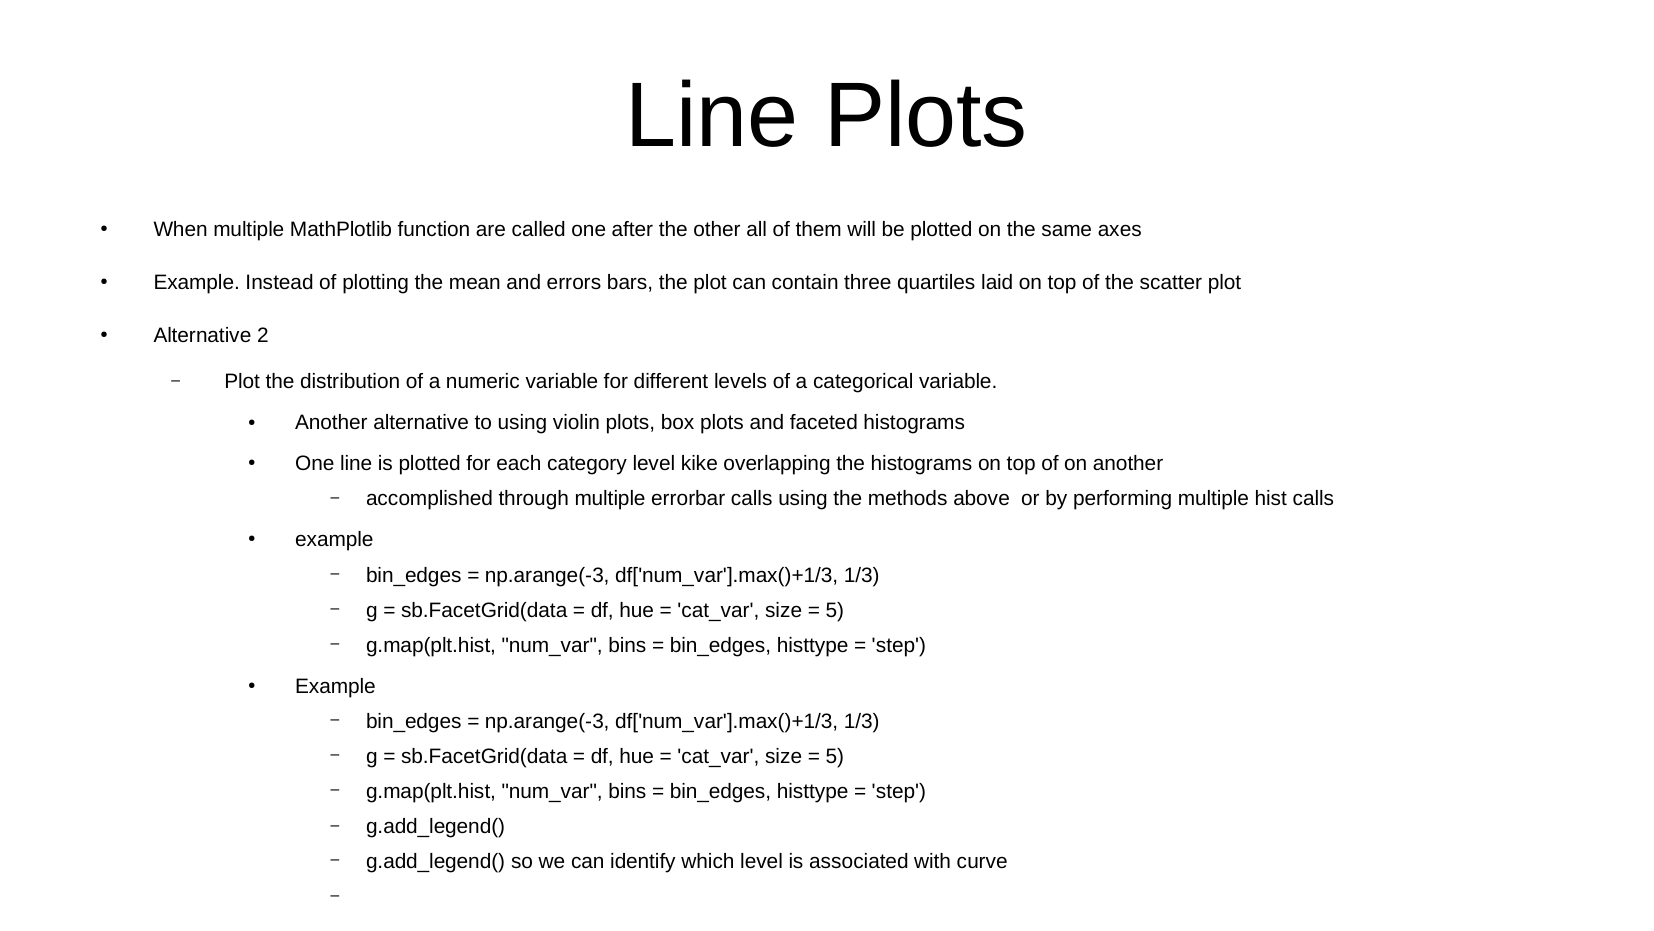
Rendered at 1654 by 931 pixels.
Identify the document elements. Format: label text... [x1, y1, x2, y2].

title Line Plots [82, 37, 1571, 193]
list When multiple MathPlotlib function are called one after the other all of them will be plotted on the same axes Example. Instead of plotting the mean and errors bars, the plot can contain three quartiles laid on top of the scatter plot Alternative 2 Plot the distribution of a numeric variable for different levels of a categorical variable. Another alternative to using violin plots, box plots and faceted histograms One line is plotted for each category level kike overlapping the histograms on top of on another accomplished through multiple errorbar calls using the methods above or by performing multiple hist calls example bin_edges = np.arange(-3, df['num_var'].max()+1/3, 1/3) g = sb.FacetGrid(data = df, hue = 'cat_var', size = 5) g.map(plt.hist, "num_var", bins = bin_edges, histtype = 'step') Example bin_edges = np.arange(-3, df['num_var'].max()+1/3, 1/3) g = sb.FacetGrid(data = df, hue = 'cat_var', size = 5) g.map(plt.hist, "num_var", bins = bin_edges, histtype = 'step') g.add_legend() g.add_legend() so we can identify which level is associated with curve [82, 217, 1621, 931]
